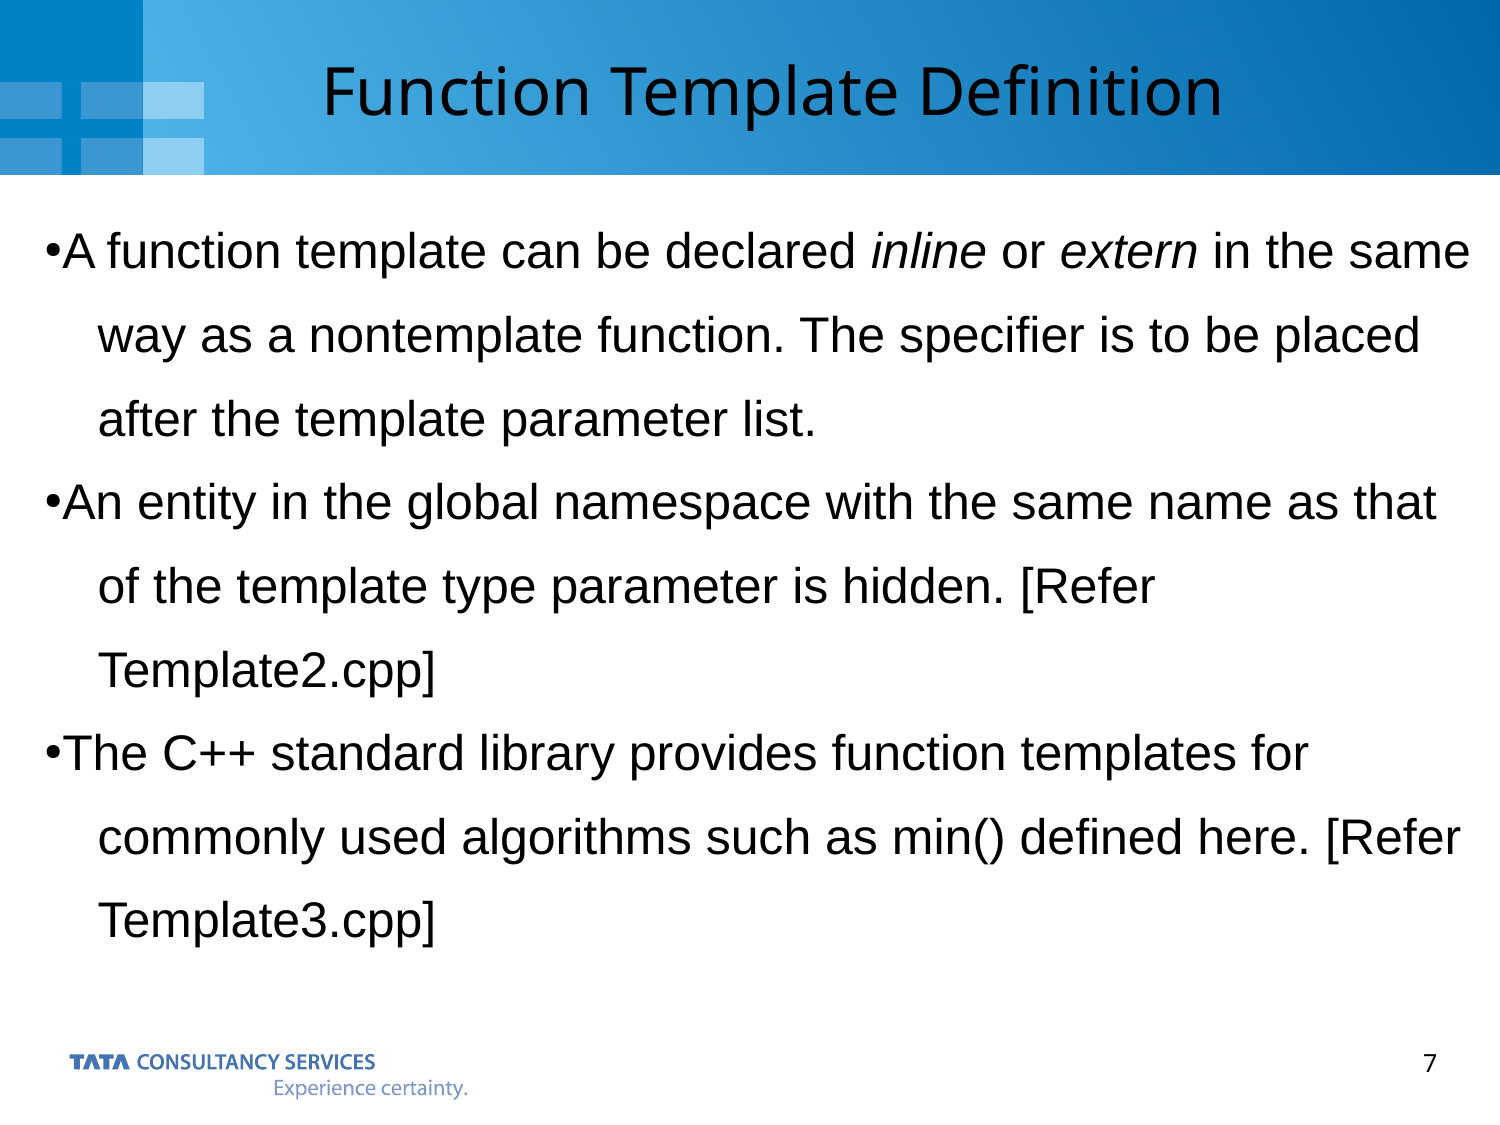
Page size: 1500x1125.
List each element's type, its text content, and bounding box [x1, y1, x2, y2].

text_box Function Template Definition [200, 23, 1347, 154]
text_box A function template can be declared inline or extern in the same way as a nontemplate function. The specifier is to be placed after the template parameter list. An entity in the global namespace with the same name as that of the template type parameter is hidden. [Refer Template2.cpp] The C++ standard library provides function templates for commonly used algorithms such as min() defined here. [Refer Template3.cpp] [11, 188, 1489, 1040]
